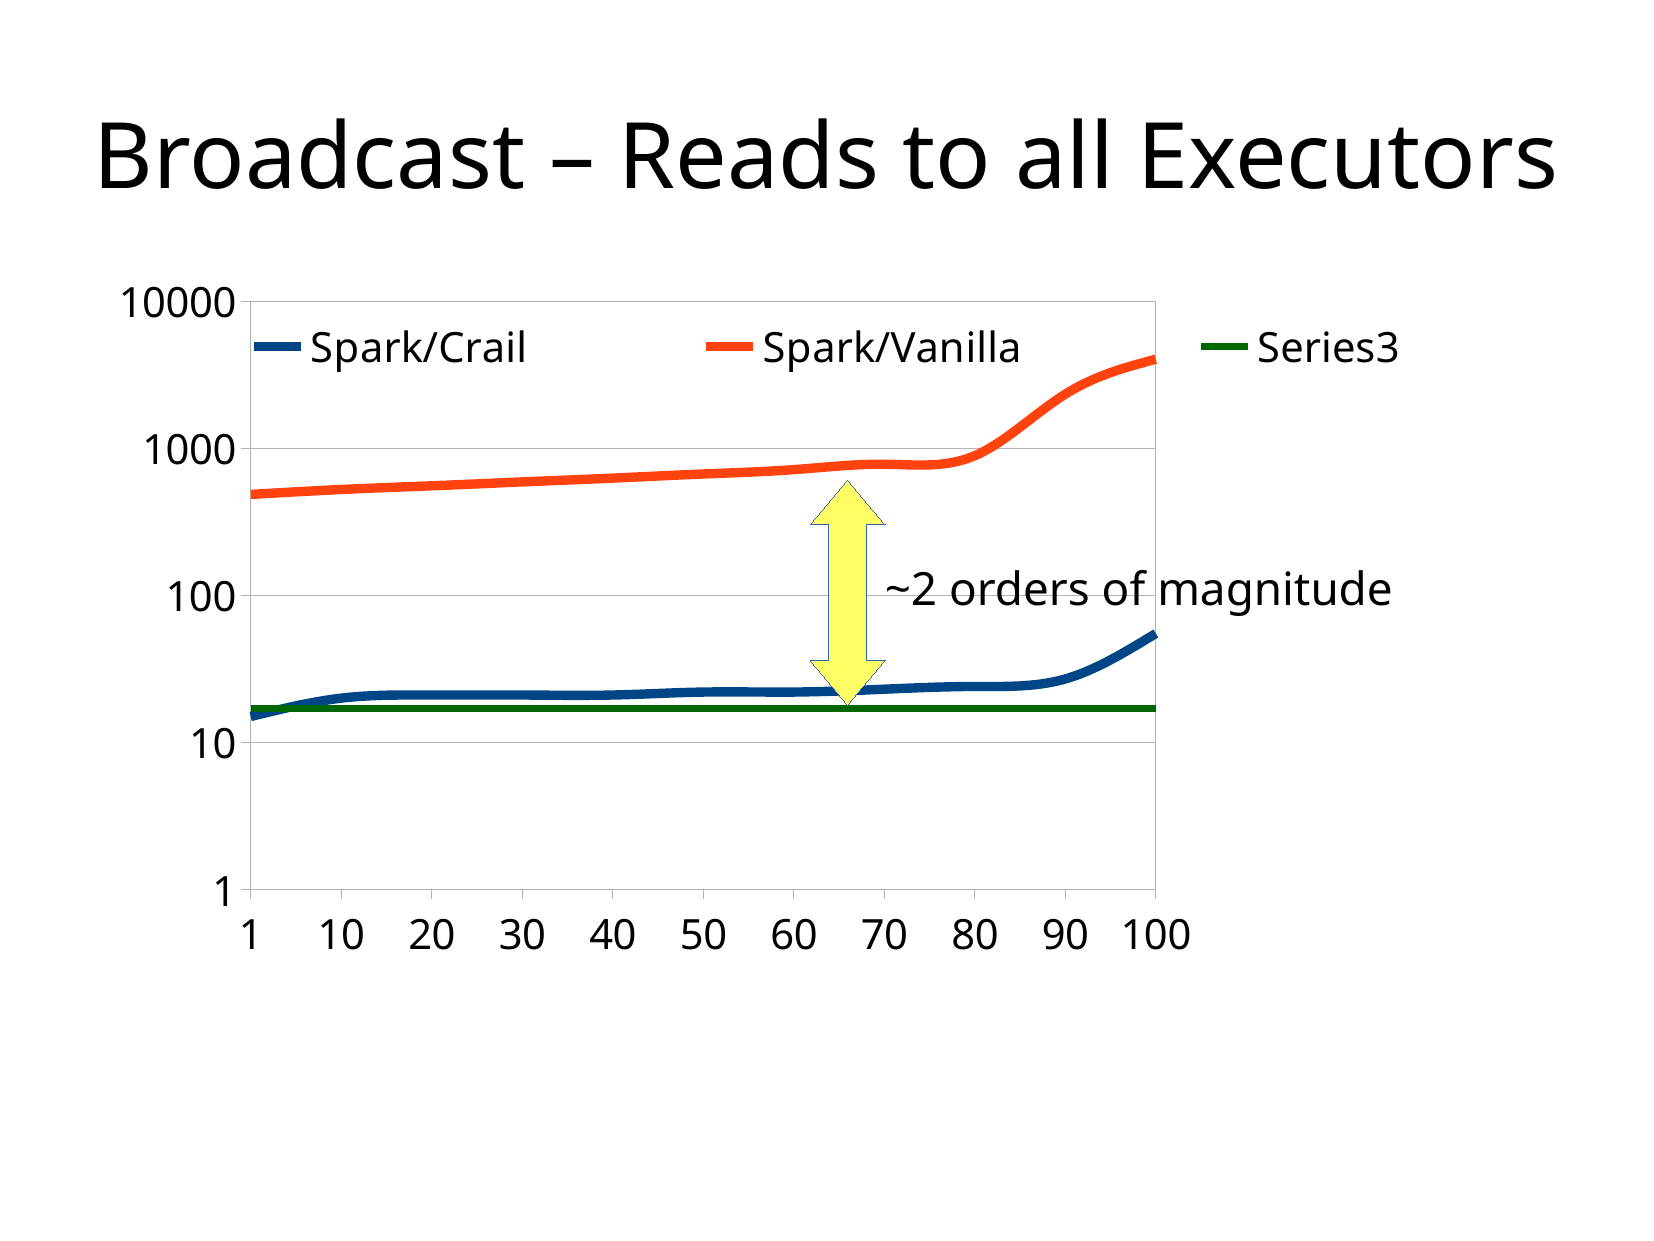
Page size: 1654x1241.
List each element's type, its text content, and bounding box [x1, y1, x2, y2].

text_box [810, 480, 886, 706]
text_box ~2 orders of magnitude [870, 548, 1388, 616]
title Broadcast – Reads to all Executors [82, 49, 1571, 257]
chart [89, 257, 1577, 977]
